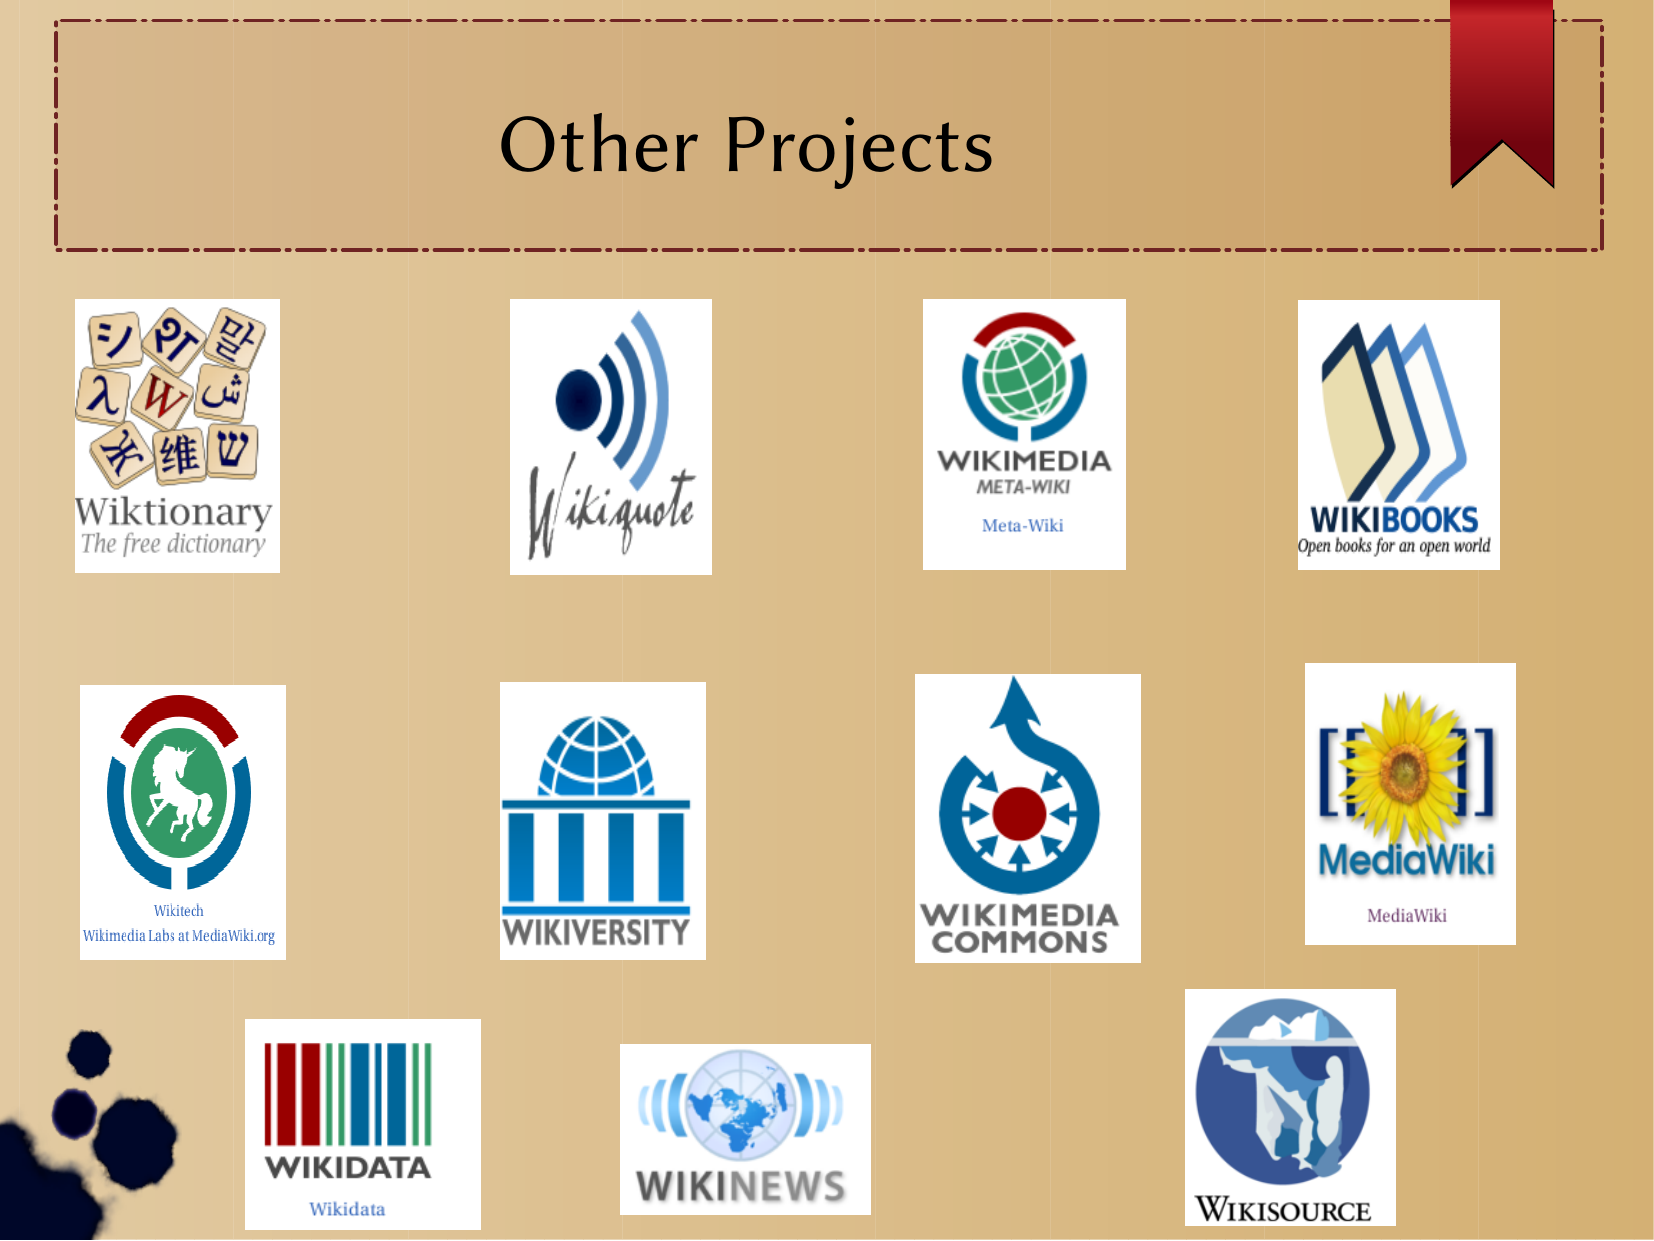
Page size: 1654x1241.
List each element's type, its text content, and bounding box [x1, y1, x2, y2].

picture [620, 1044, 871, 1216]
picture [1185, 989, 1396, 1226]
picture [1305, 663, 1516, 946]
text_box Other Projects [82, 47, 1412, 229]
picture [245, 1019, 481, 1230]
picture [915, 674, 1141, 963]
picture [510, 299, 712, 575]
picture [1298, 300, 1501, 571]
picture [75, 299, 280, 573]
picture [500, 682, 706, 961]
picture [80, 685, 286, 961]
picture [923, 299, 1126, 570]
